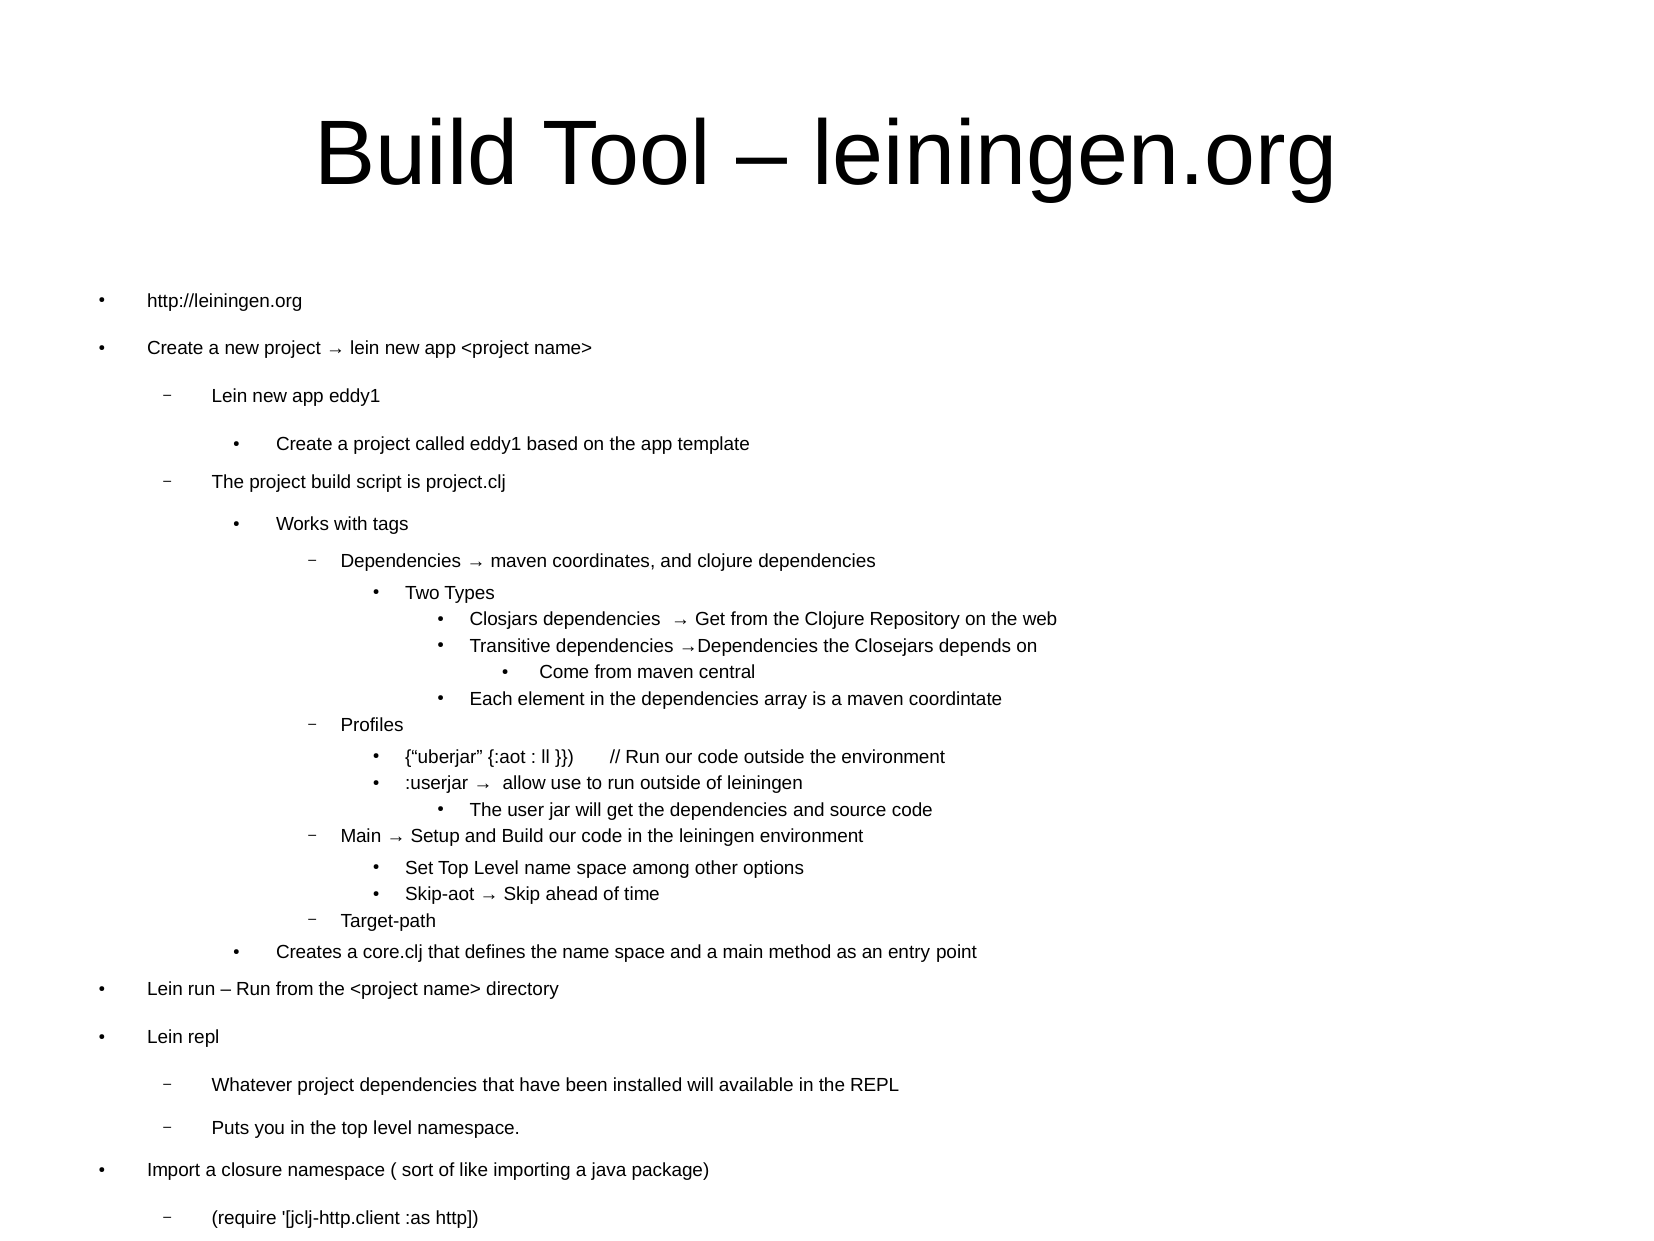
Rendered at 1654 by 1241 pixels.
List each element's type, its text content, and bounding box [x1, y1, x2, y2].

title Build Tool – leiningen.org [82, 49, 1571, 257]
list http://leiningen.org Create a new project → lein new app <project name> Lein new app eddy1 Create a project called eddy1 based on the app template The project build script is project.clj Works with tags Dependencies → maven coordinates, and clojure dependencies Two Types Closjars dependencies → Get from the Clojure Repository on the web Transitive dependencies →Dependencies the Closejars depends on Come from maven central Each element in the dependencies array is a maven coordintate Profiles {“uberjar” {:aot : ll }}) // Run our code outside the environment :userjar → allow use to run outside of leiningen The user jar will get the dependencies and source code Main → Setup and Build our code in the leiningen environment Set Top Level name space among other options Skip-aot → Skip ahead of time Target-path Creates a core.clj that defines the name space and a main method as an entry point Lein run – Run from the <project name> directory Lein repl Whatever project dependencies that have been installed will available in the REPL Puts you in the top level namespace. Import a closure namespace ( sort of like importing a java package) (require '[jclj-http.client :as http]) [82, 290, 1571, 1231]
